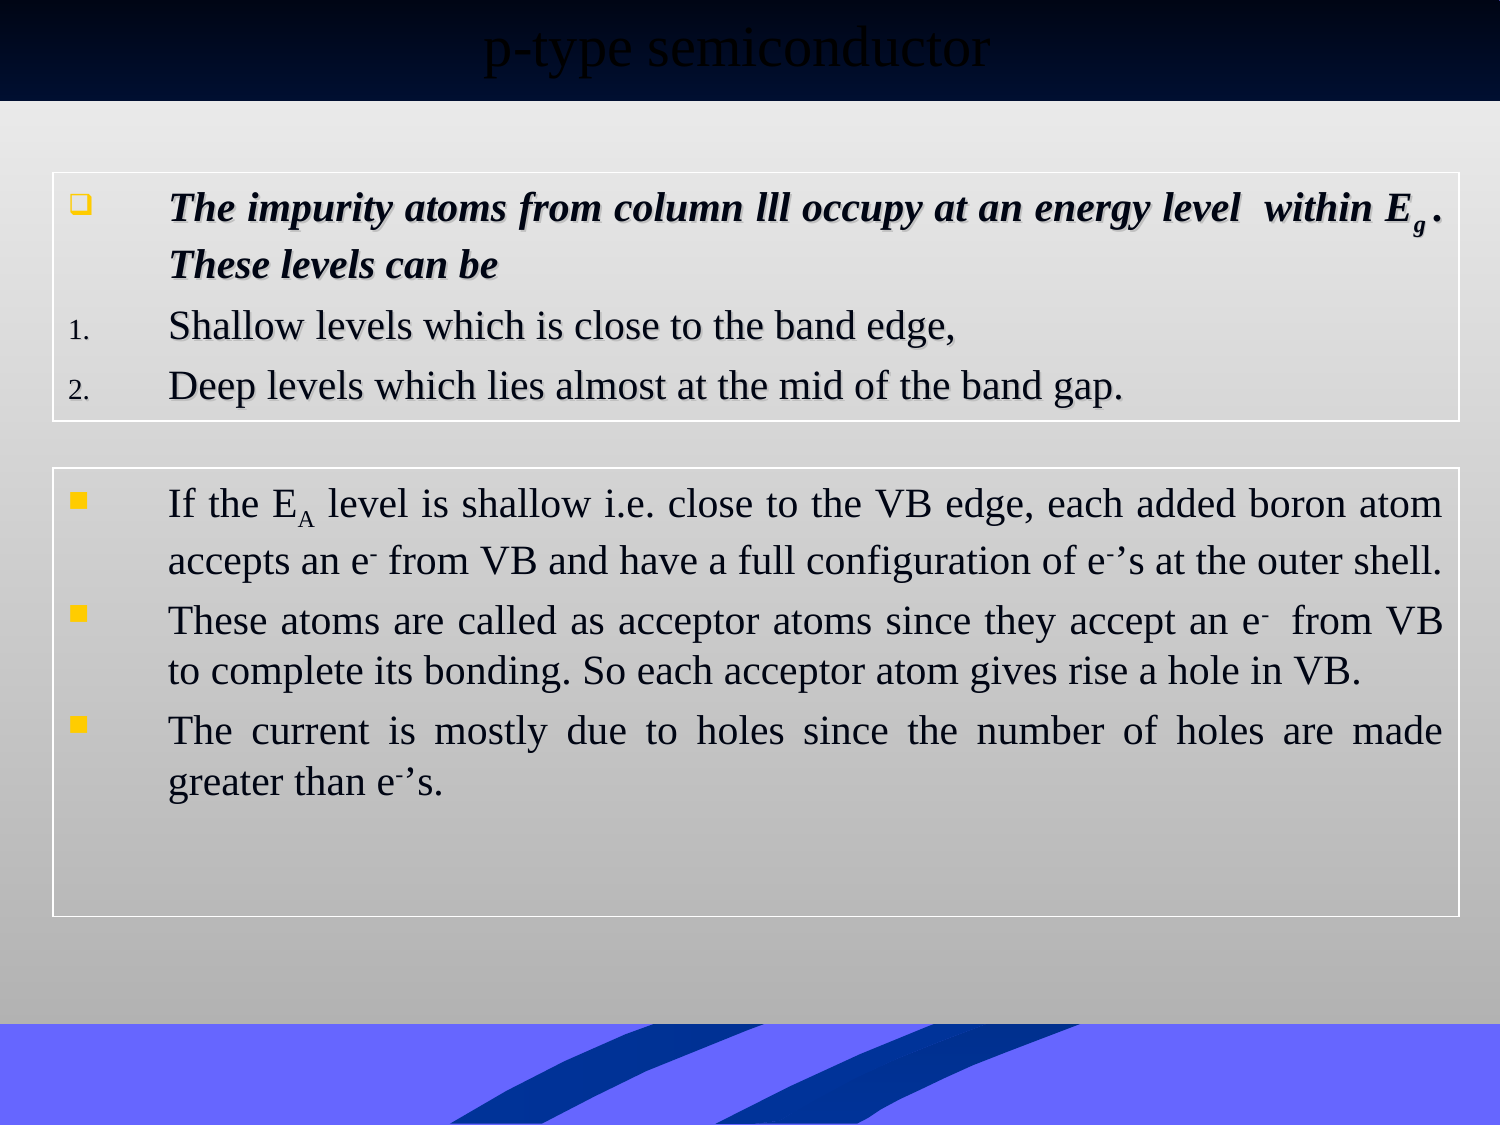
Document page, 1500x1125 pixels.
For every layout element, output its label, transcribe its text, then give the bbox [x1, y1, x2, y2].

text_box p-type semiconductor [324, 0, 1151, 86]
text_box If the EA level is shallow i.e. close to the VB edge, each added boron atom accepts an e- from VB and have a full configuration of e-’s at the outer shell. These atoms are called as acceptor atoms since they accept an e- from VB to complete its bonding. So each acceptor atom gives rise a hole in VB. The current is mostly due to holes since the number of holes are made greater than e-’s. [53, 467, 1459, 917]
list The impurity atoms from column lll occupy at an energy level within Eg . These levels can be Shallow levels which is close to the band edge, Deep levels which lies almost at the mid of the band gap. [53, 172, 1459, 421]
text_box [0, 101, 1500, 1024]
